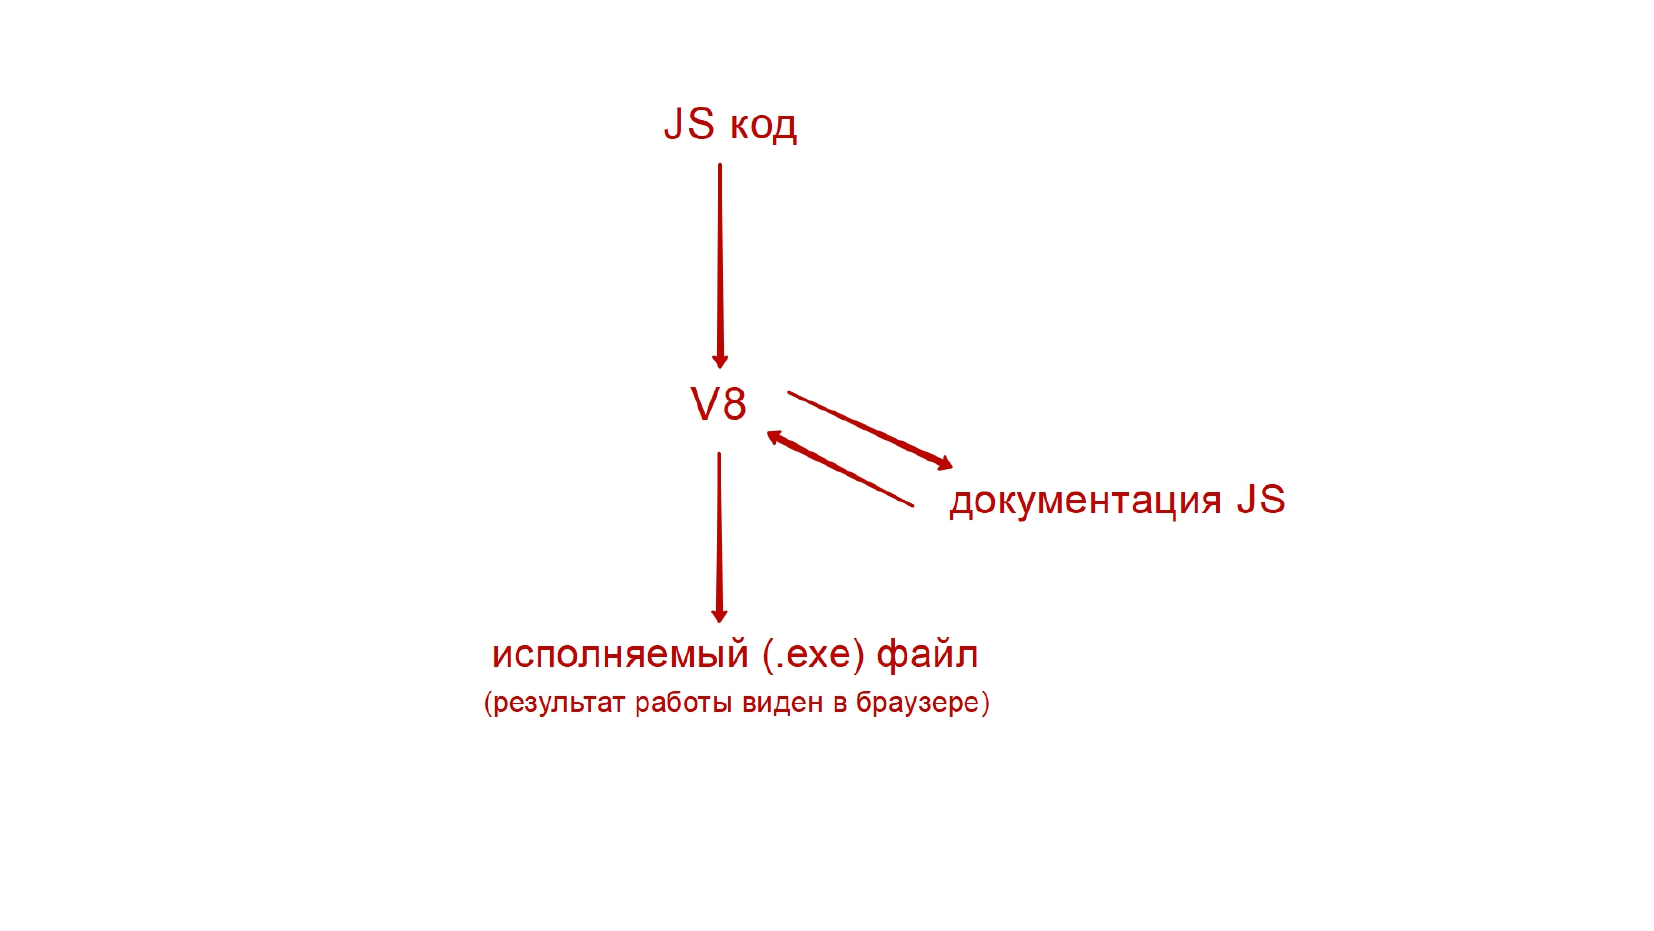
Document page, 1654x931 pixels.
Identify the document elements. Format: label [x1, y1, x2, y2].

picture [0, 47, 1654, 835]
